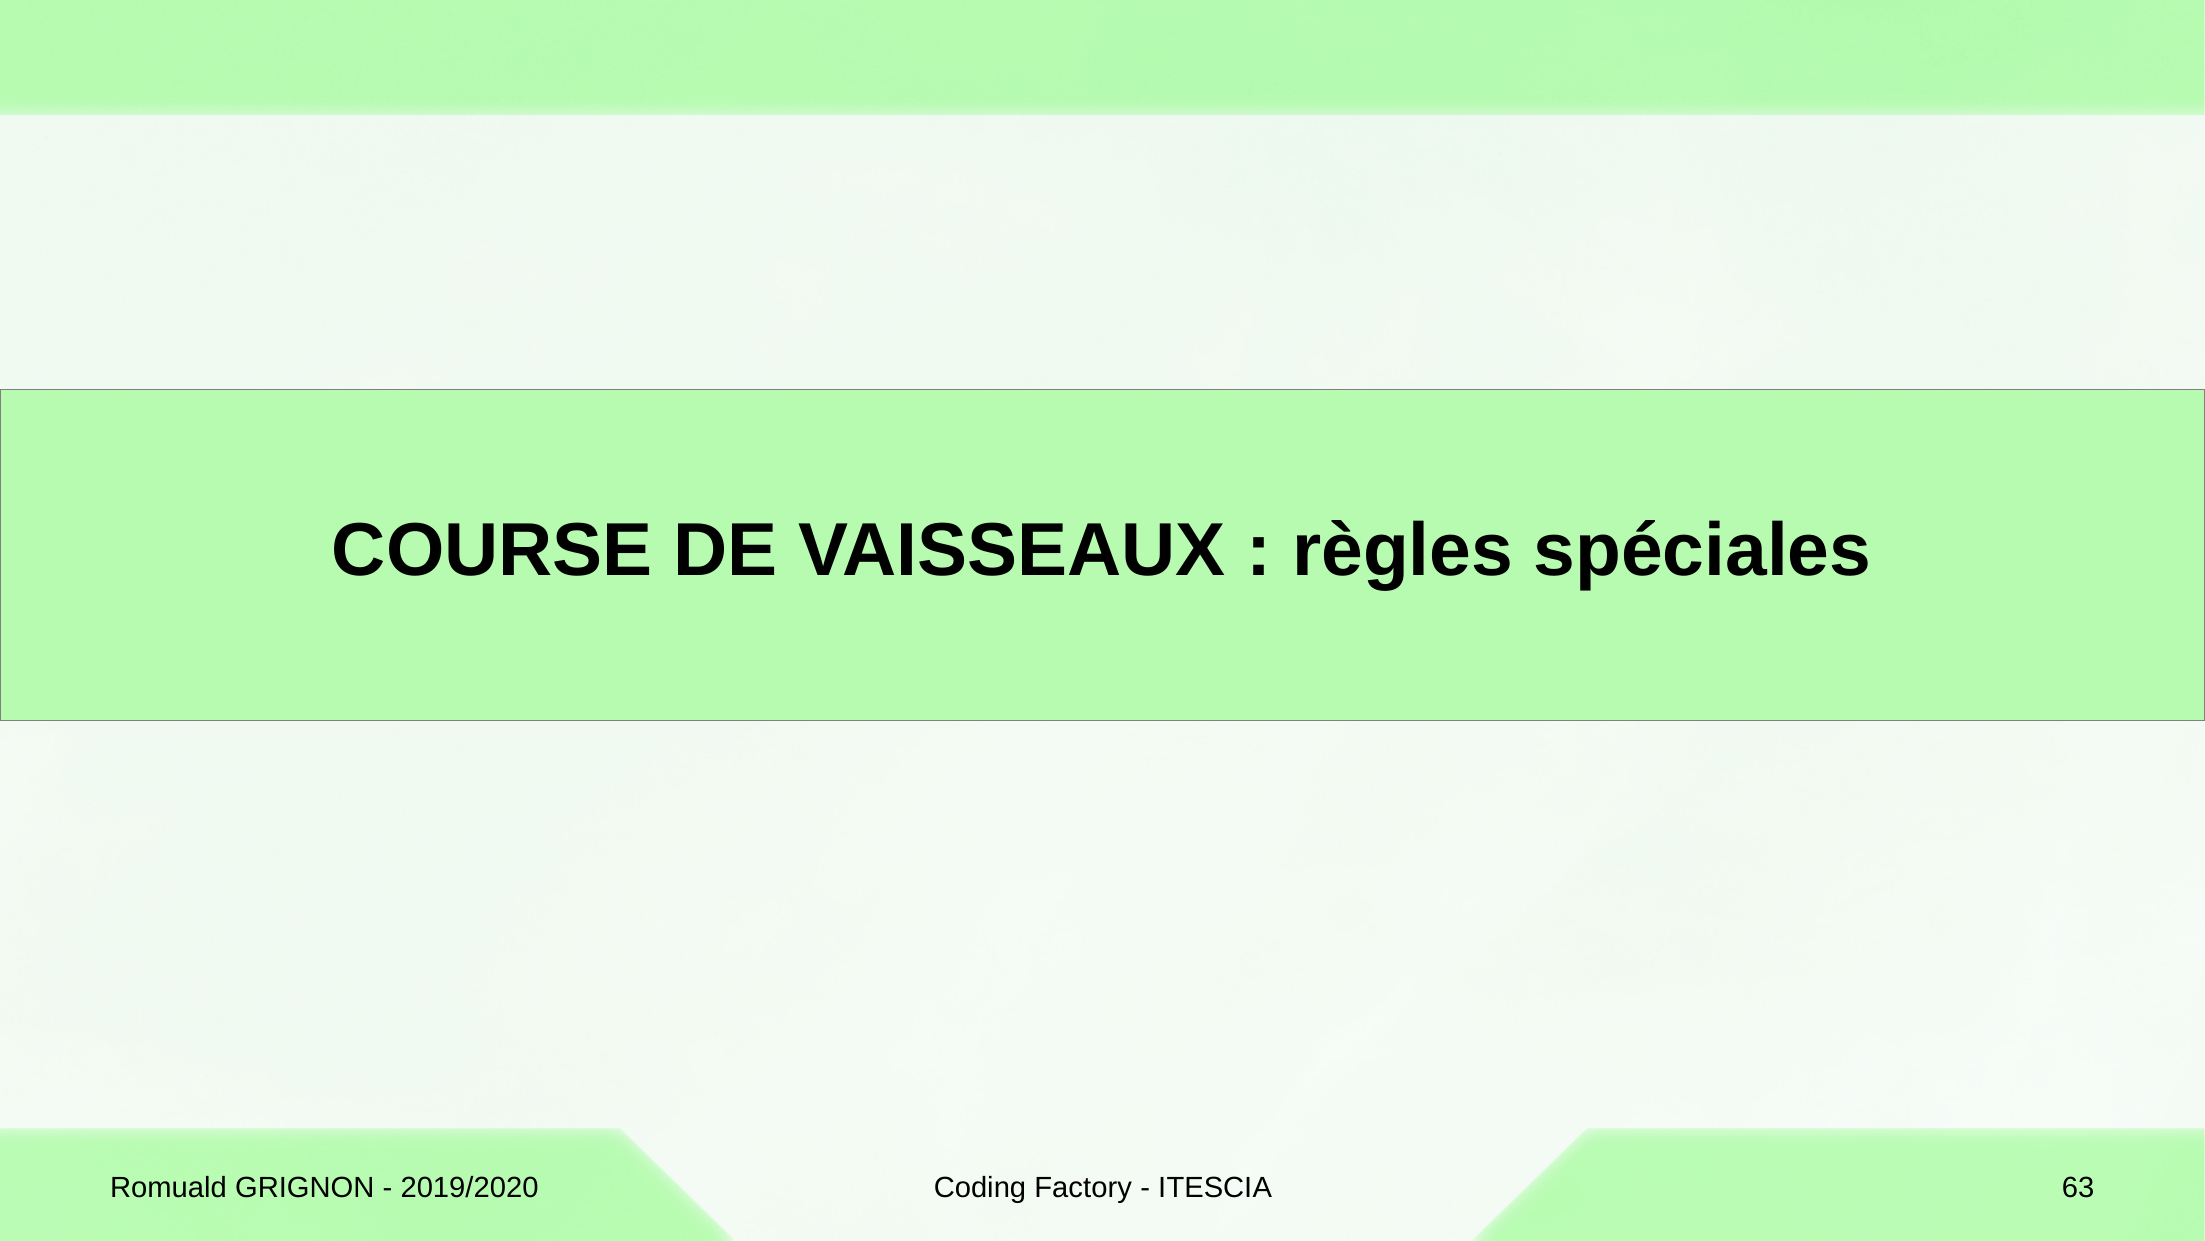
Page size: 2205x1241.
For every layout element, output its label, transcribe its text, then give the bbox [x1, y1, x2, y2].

picture [0, 0, 2205, 389]
subtitle COURSE DE VAISSEAUX : règles spéciales [110, 108, 2095, 1168]
picture [0, 721, 2205, 1241]
text_box [0, 389, 110, 721]
text_box [2095, 389, 2205, 721]
